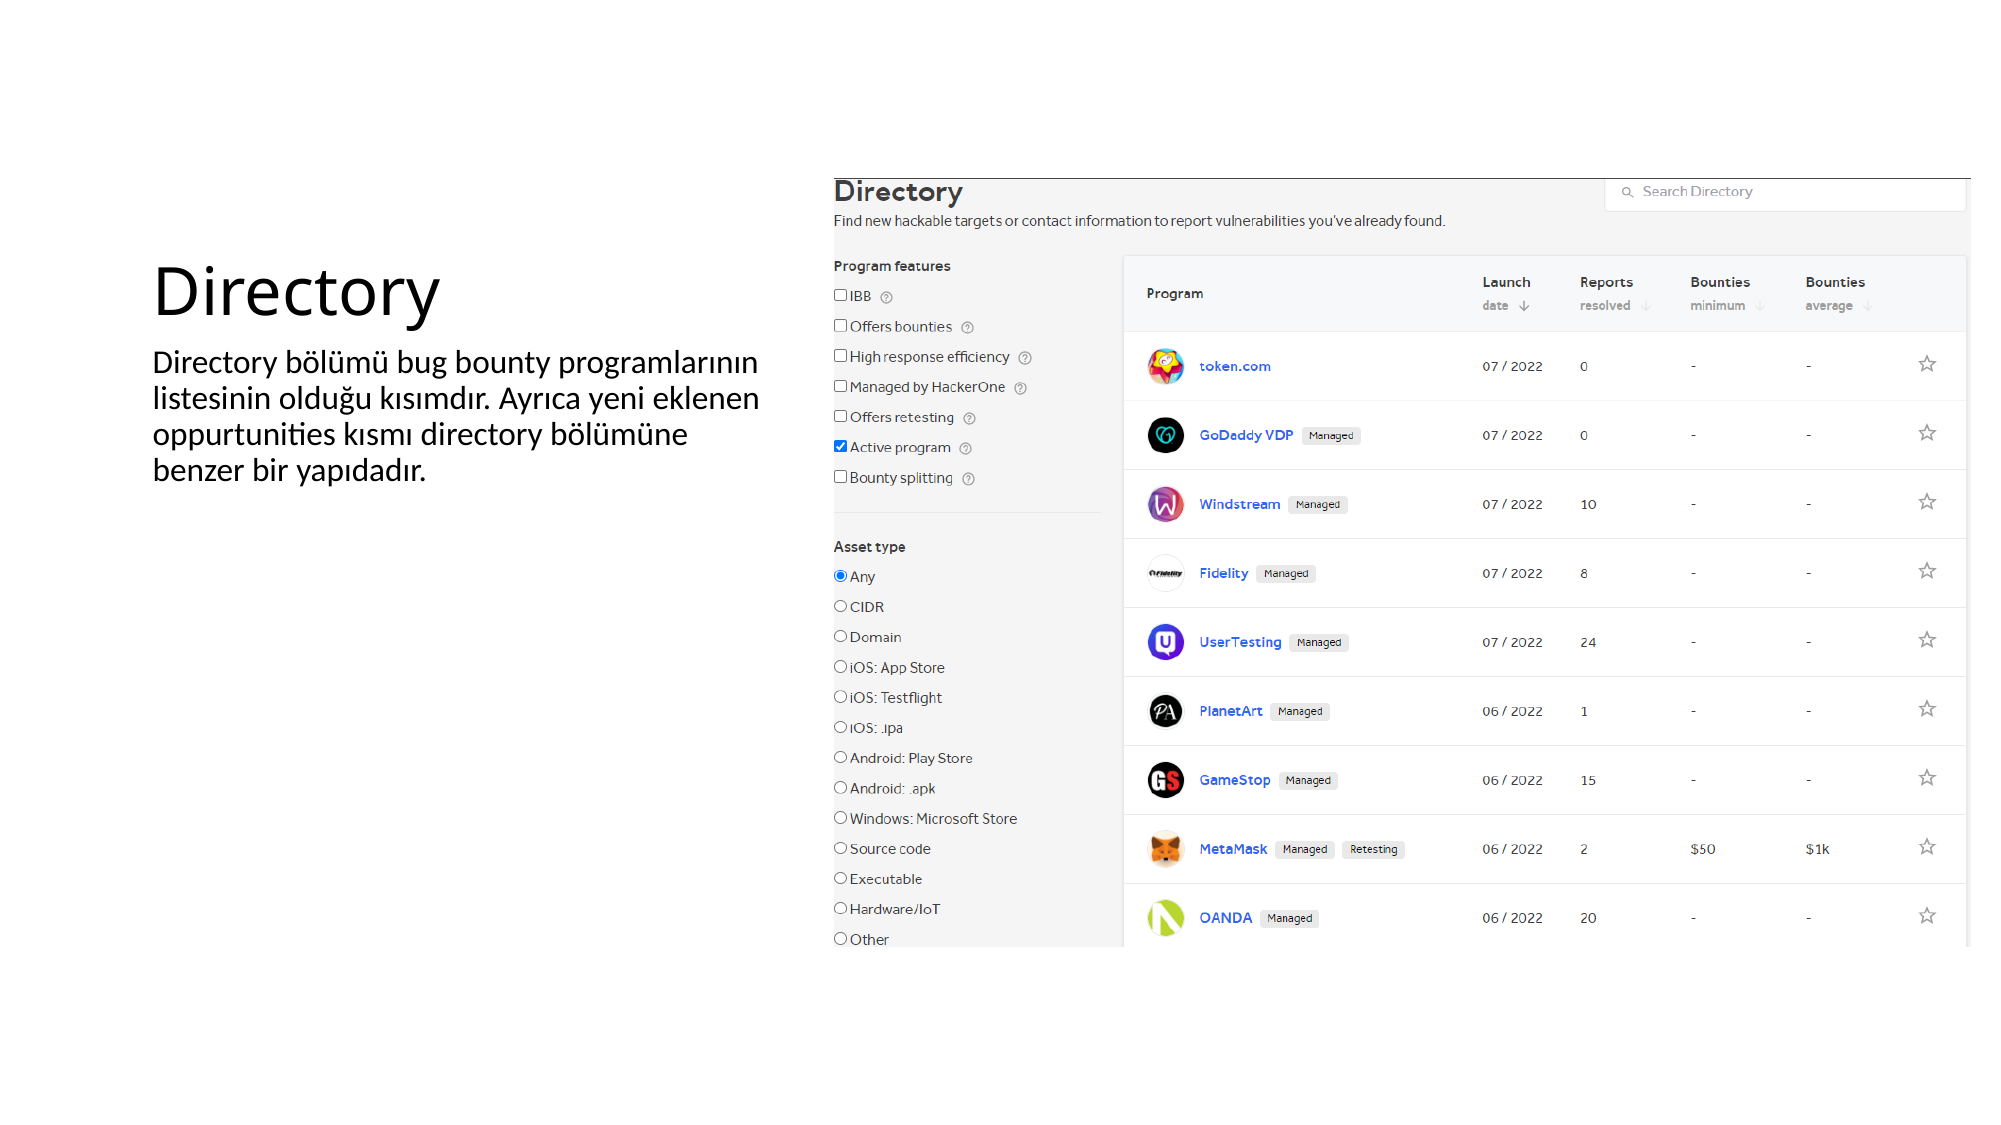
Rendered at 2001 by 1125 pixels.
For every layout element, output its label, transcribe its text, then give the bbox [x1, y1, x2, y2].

picture [834, 178, 1971, 947]
title Directory [137, 75, 783, 337]
list Directory bölümü bug bounty programlarının listesinin olduğu kısımdır. Ayrıca yeni eklenen oppurtunities kısmı directory bölümüne benzer bir yapıdadır. [137, 337, 783, 963]
